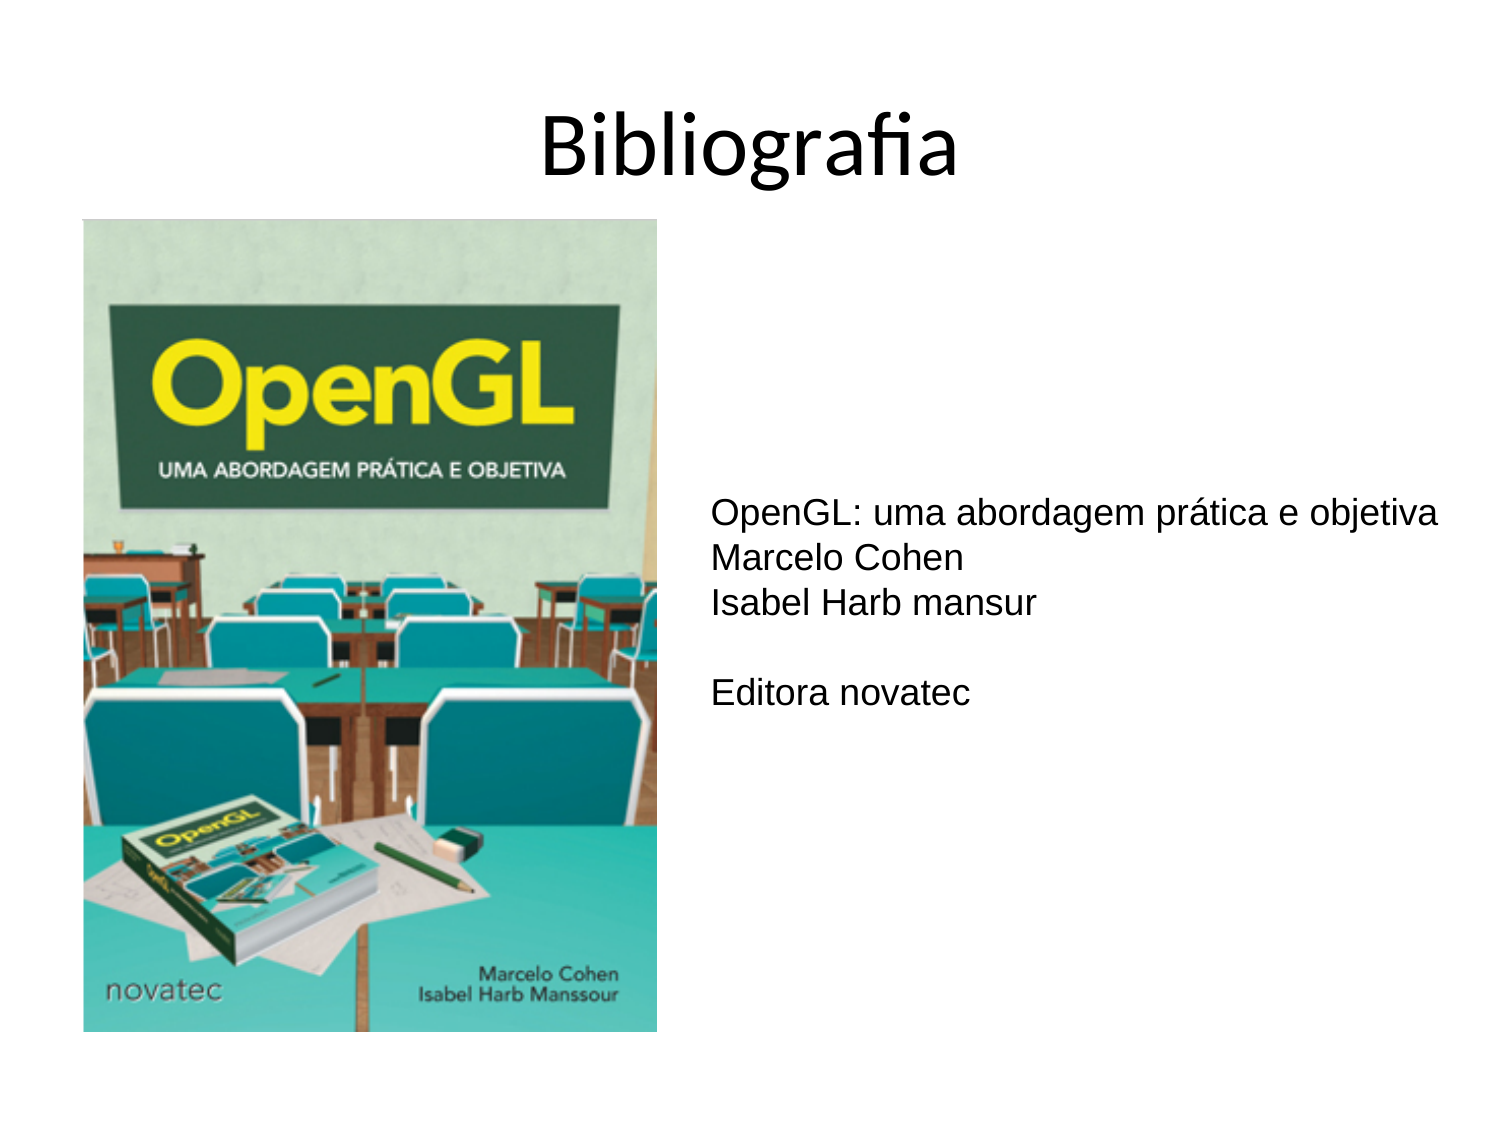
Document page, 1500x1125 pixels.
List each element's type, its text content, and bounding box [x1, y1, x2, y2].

text_box OpenGL: uma abordagem prática e objetiva Marcelo Cohen Isabel Harb mansur Editora novatec [695, 480, 1454, 721]
picture [82, 219, 657, 1032]
title Bibliografia [75, 45, 1426, 233]
